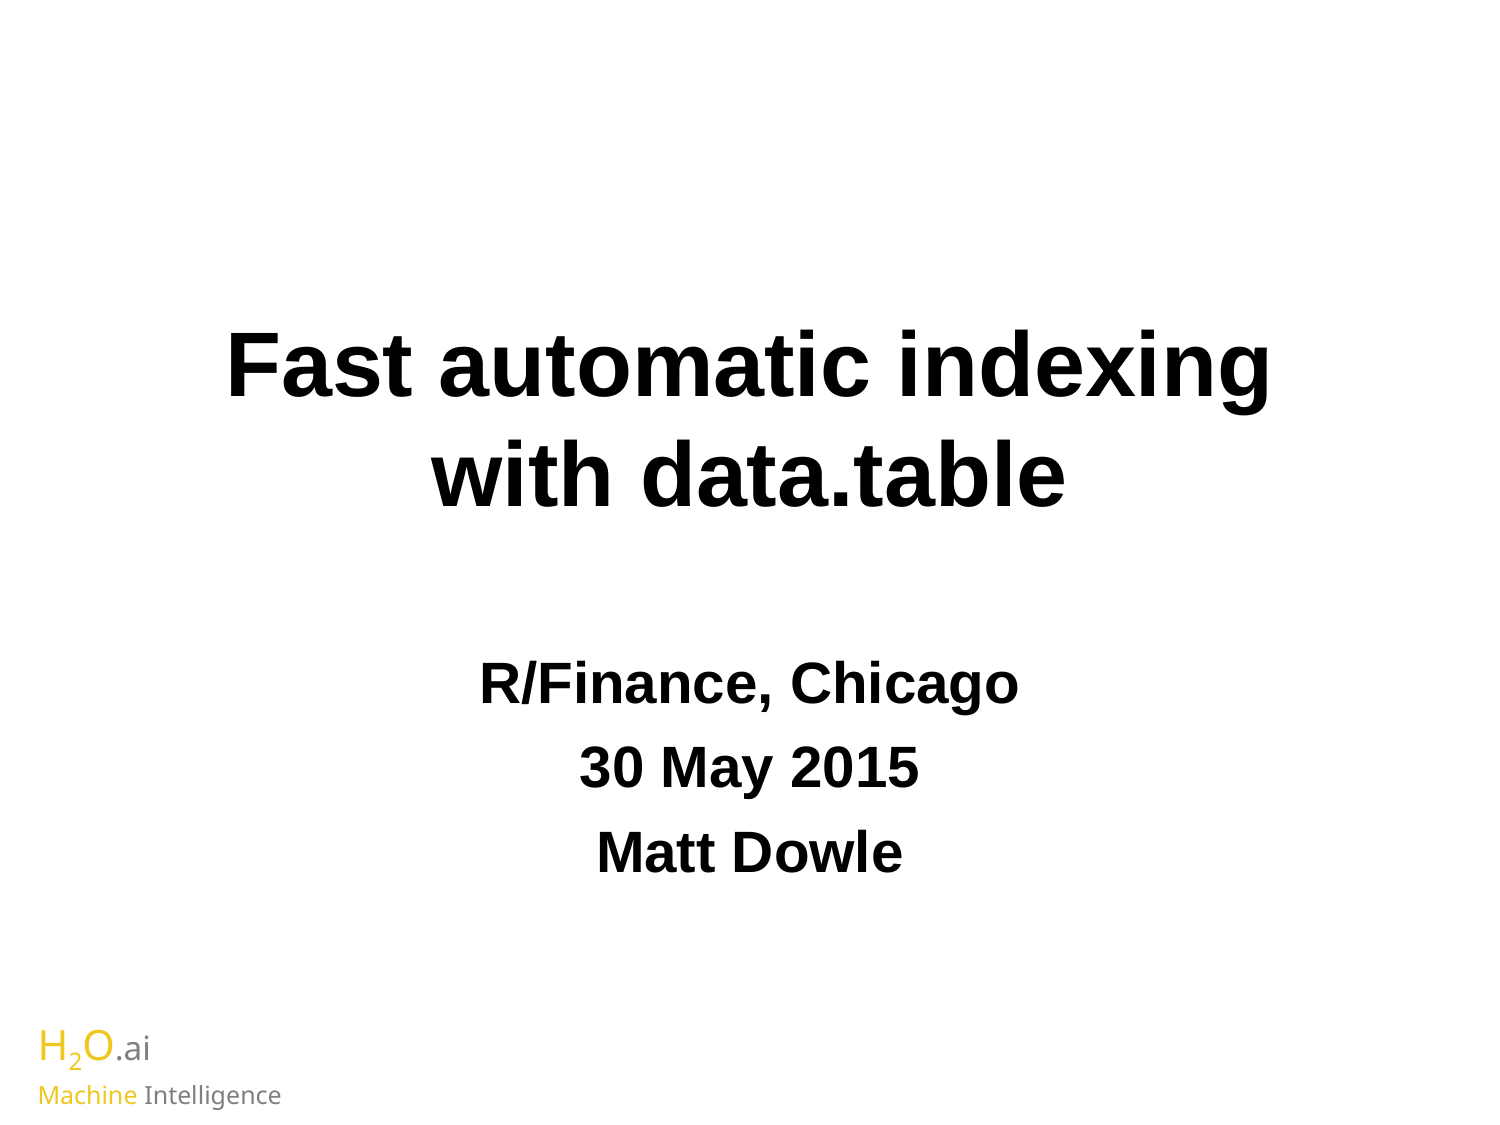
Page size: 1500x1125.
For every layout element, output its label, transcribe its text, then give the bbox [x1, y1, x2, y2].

list R/Finance, Chicago 30 May 2015 Matt Dowle [225, 637, 1275, 925]
title Fast automatic indexing with data.table [112, 349, 1388, 591]
